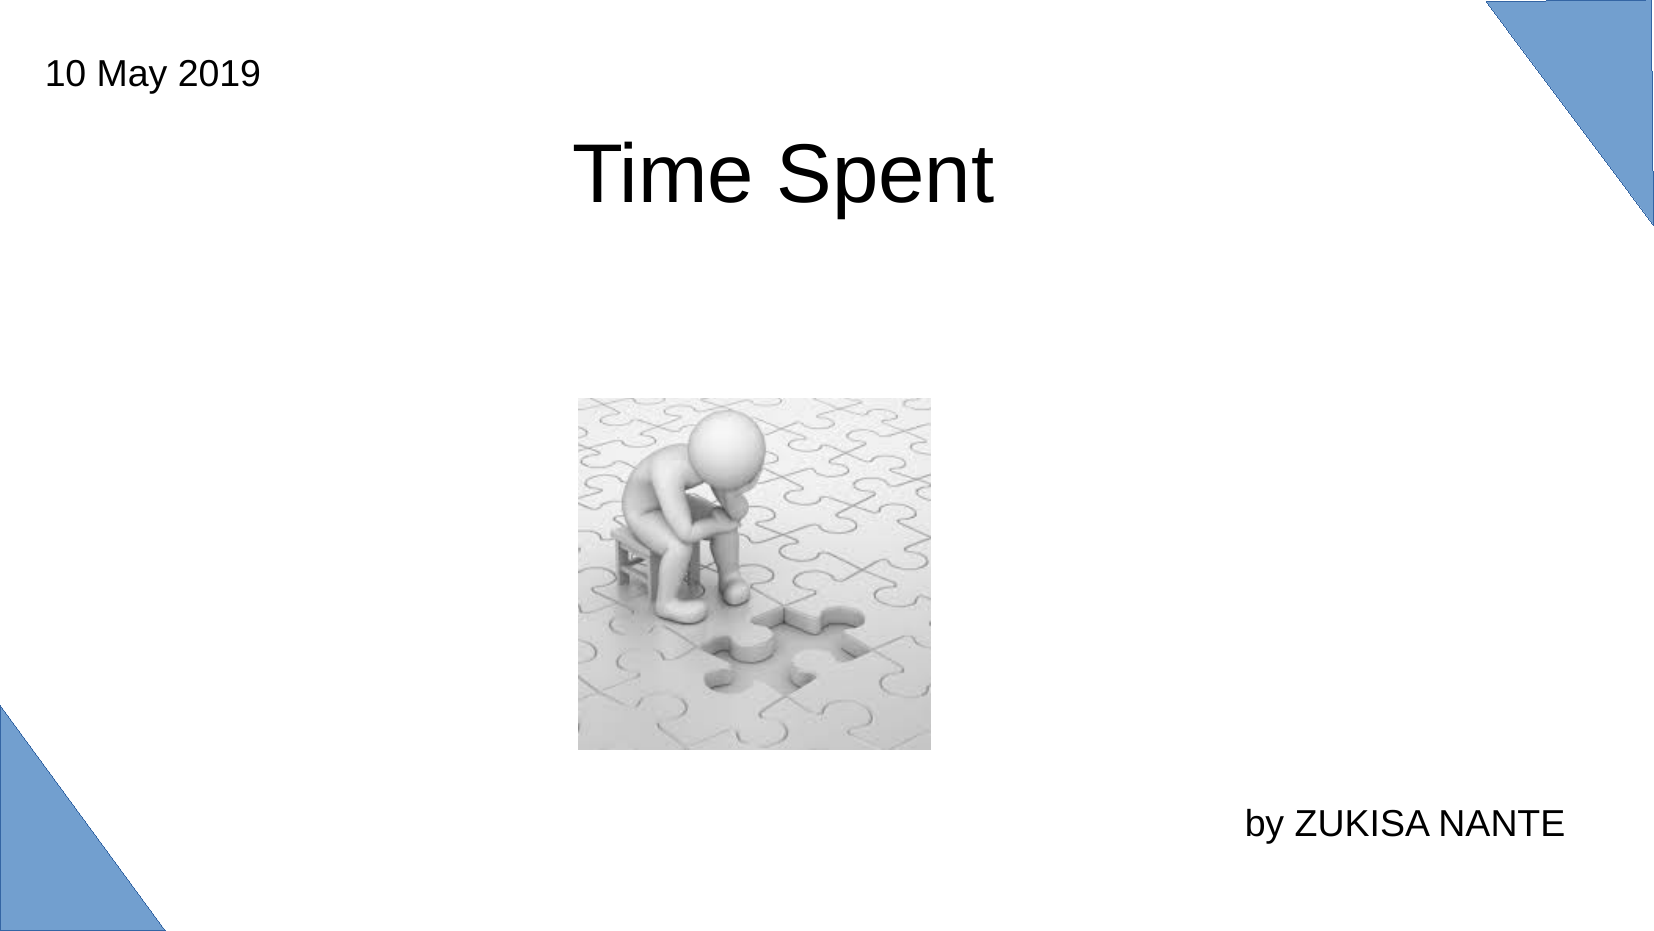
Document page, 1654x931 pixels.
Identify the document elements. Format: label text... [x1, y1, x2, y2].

text_box [1080, 795, 1654, 866]
text_box 10 May 2019 [30, 45, 421, 102]
text_box [0, 705, 166, 931]
text_box [1486, 0, 1654, 226]
picture [578, 398, 931, 751]
text_box by ZUKISA NANTE [1230, 795, 1621, 852]
text_box Time Spent [45, 120, 1546, 271]
